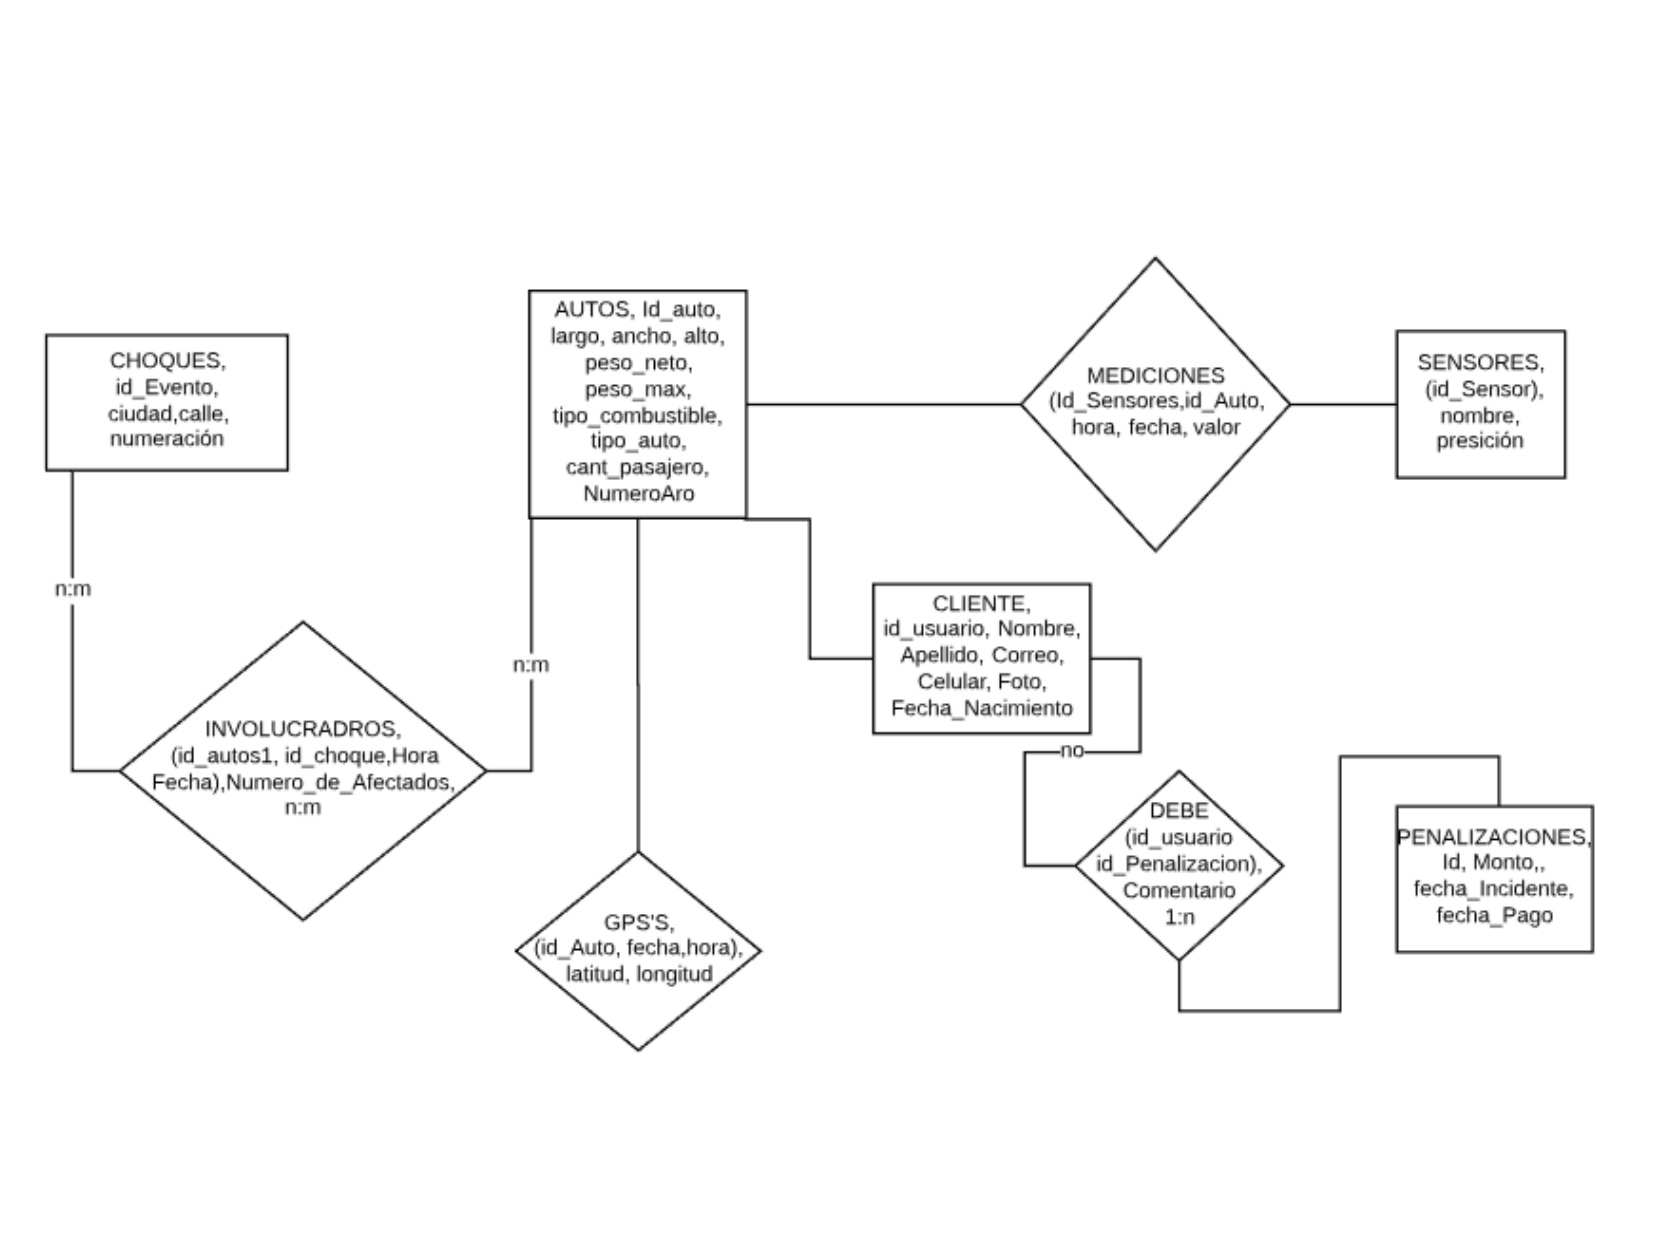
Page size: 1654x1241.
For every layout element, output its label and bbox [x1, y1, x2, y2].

picture [23, 254, 1629, 1063]
